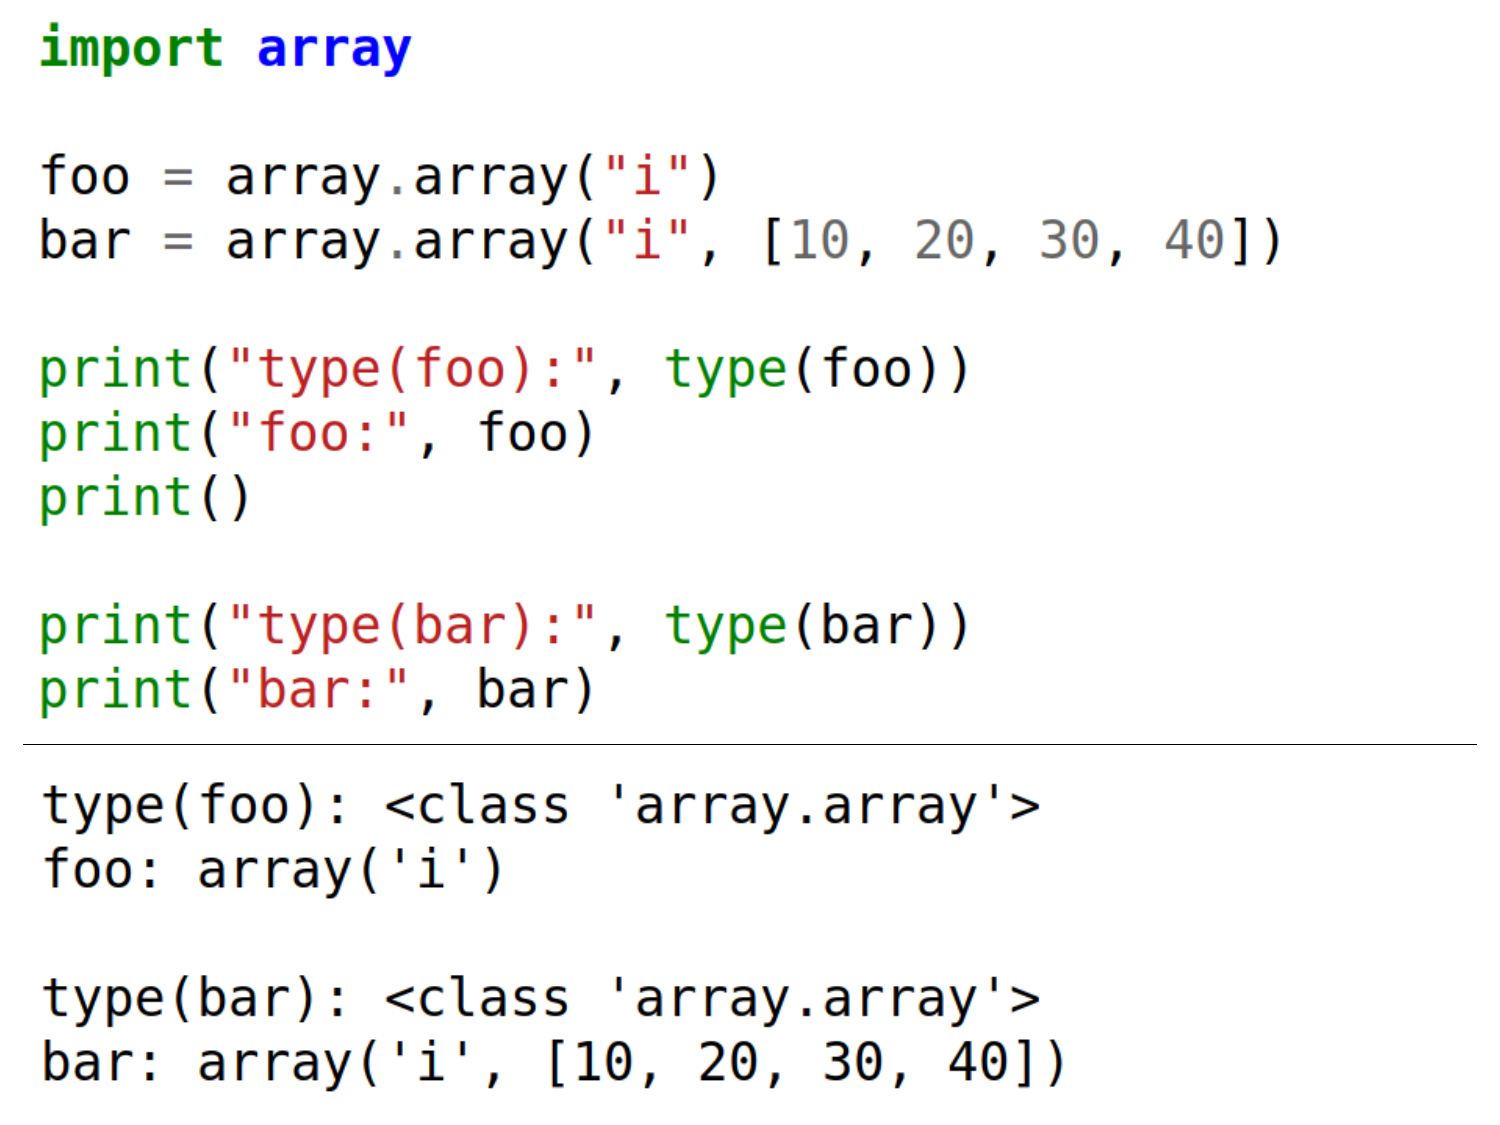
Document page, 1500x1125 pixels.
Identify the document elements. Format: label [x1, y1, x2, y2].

picture [23, 767, 1083, 1101]
picture [17, 2, 1304, 739]
